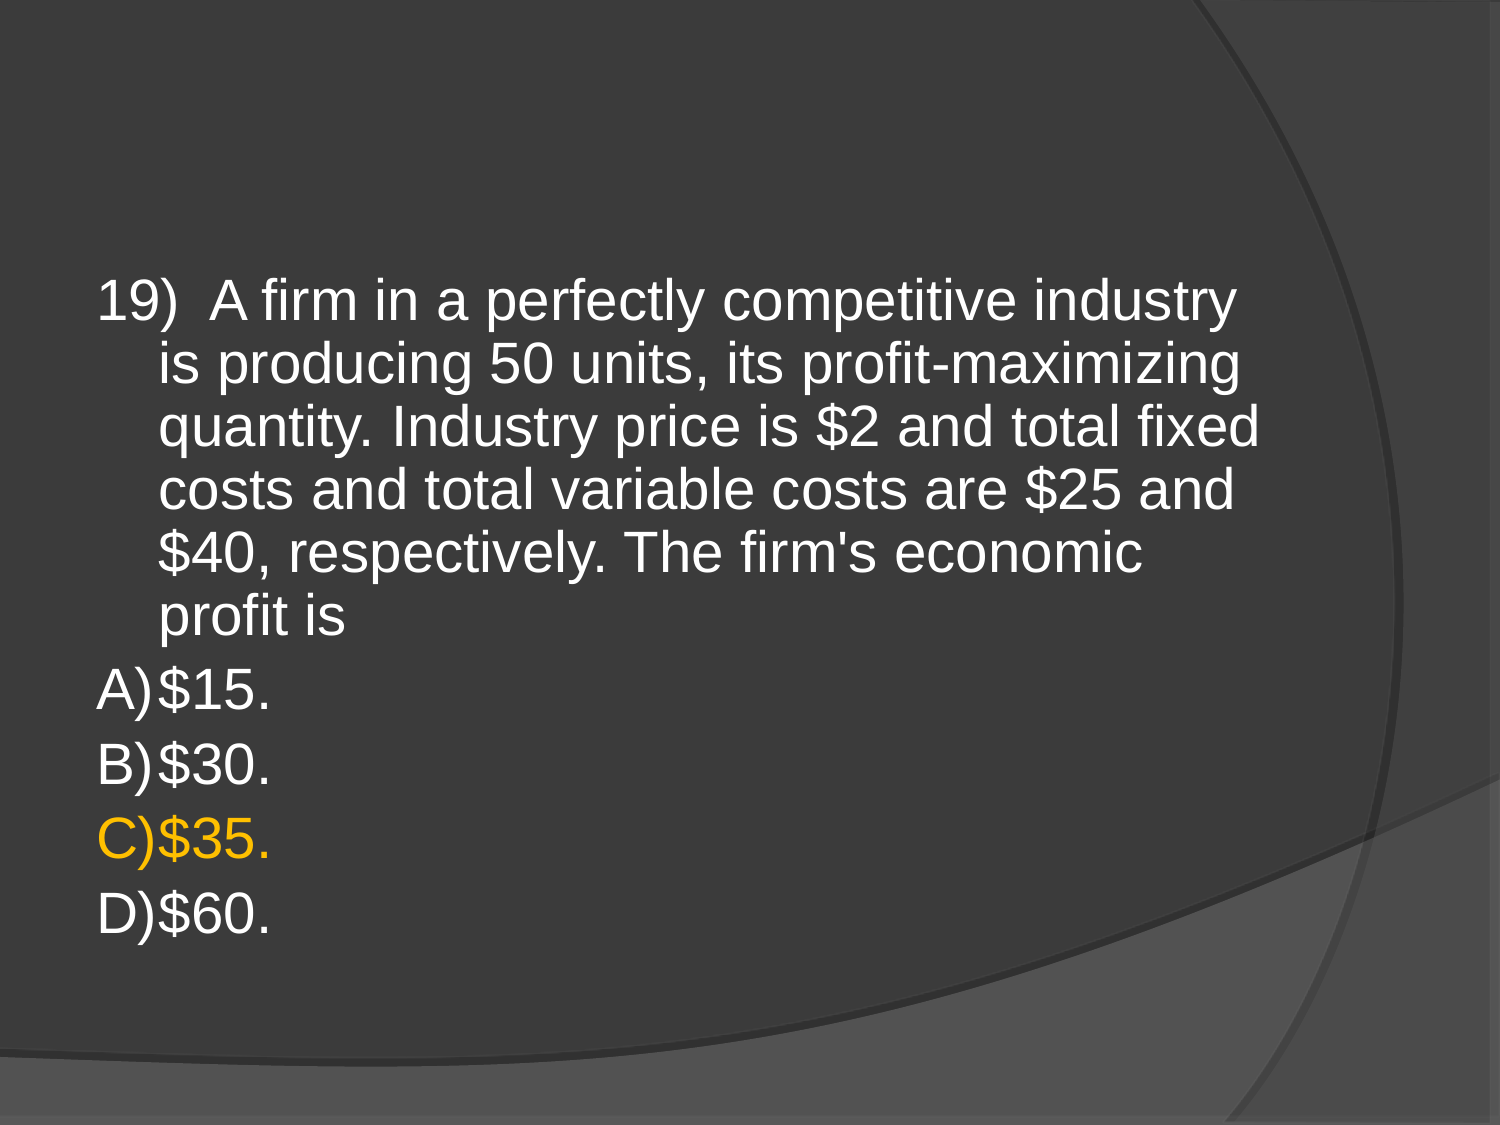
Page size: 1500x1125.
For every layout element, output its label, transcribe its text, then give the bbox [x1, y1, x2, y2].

list 19) A firm in a perfectly competitive industry is producing 50 units, its profit-maximizing quantity. Industry price is $2 and total fixed costs and total variable costs are $25 and $40, respectively. The firm's economic profit is A) $15. B) $30. C) $35. D) $60. [75, 262, 1300, 1005]
